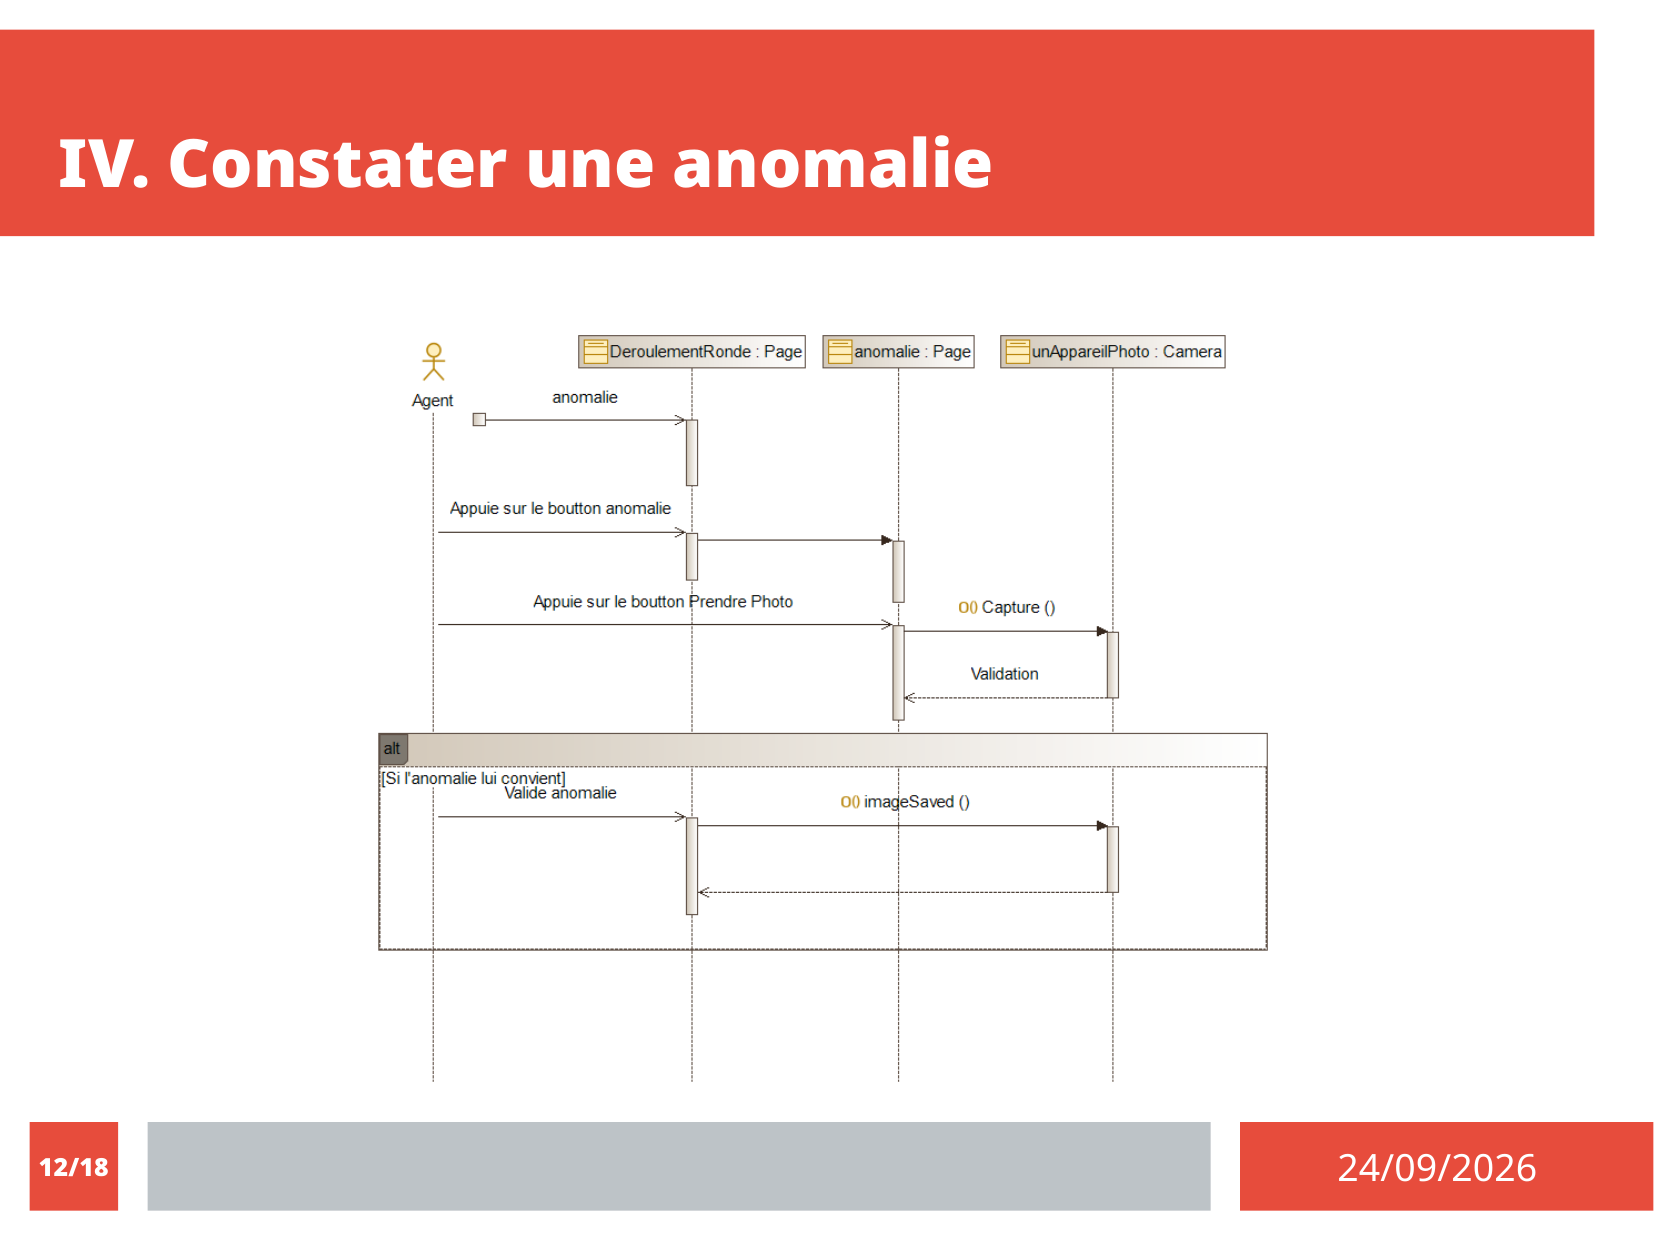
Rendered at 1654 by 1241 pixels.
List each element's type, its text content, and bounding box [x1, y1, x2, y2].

picture [345, 324, 1279, 1093]
title IV. Constater une anomalie [59, 59, 1595, 207]
